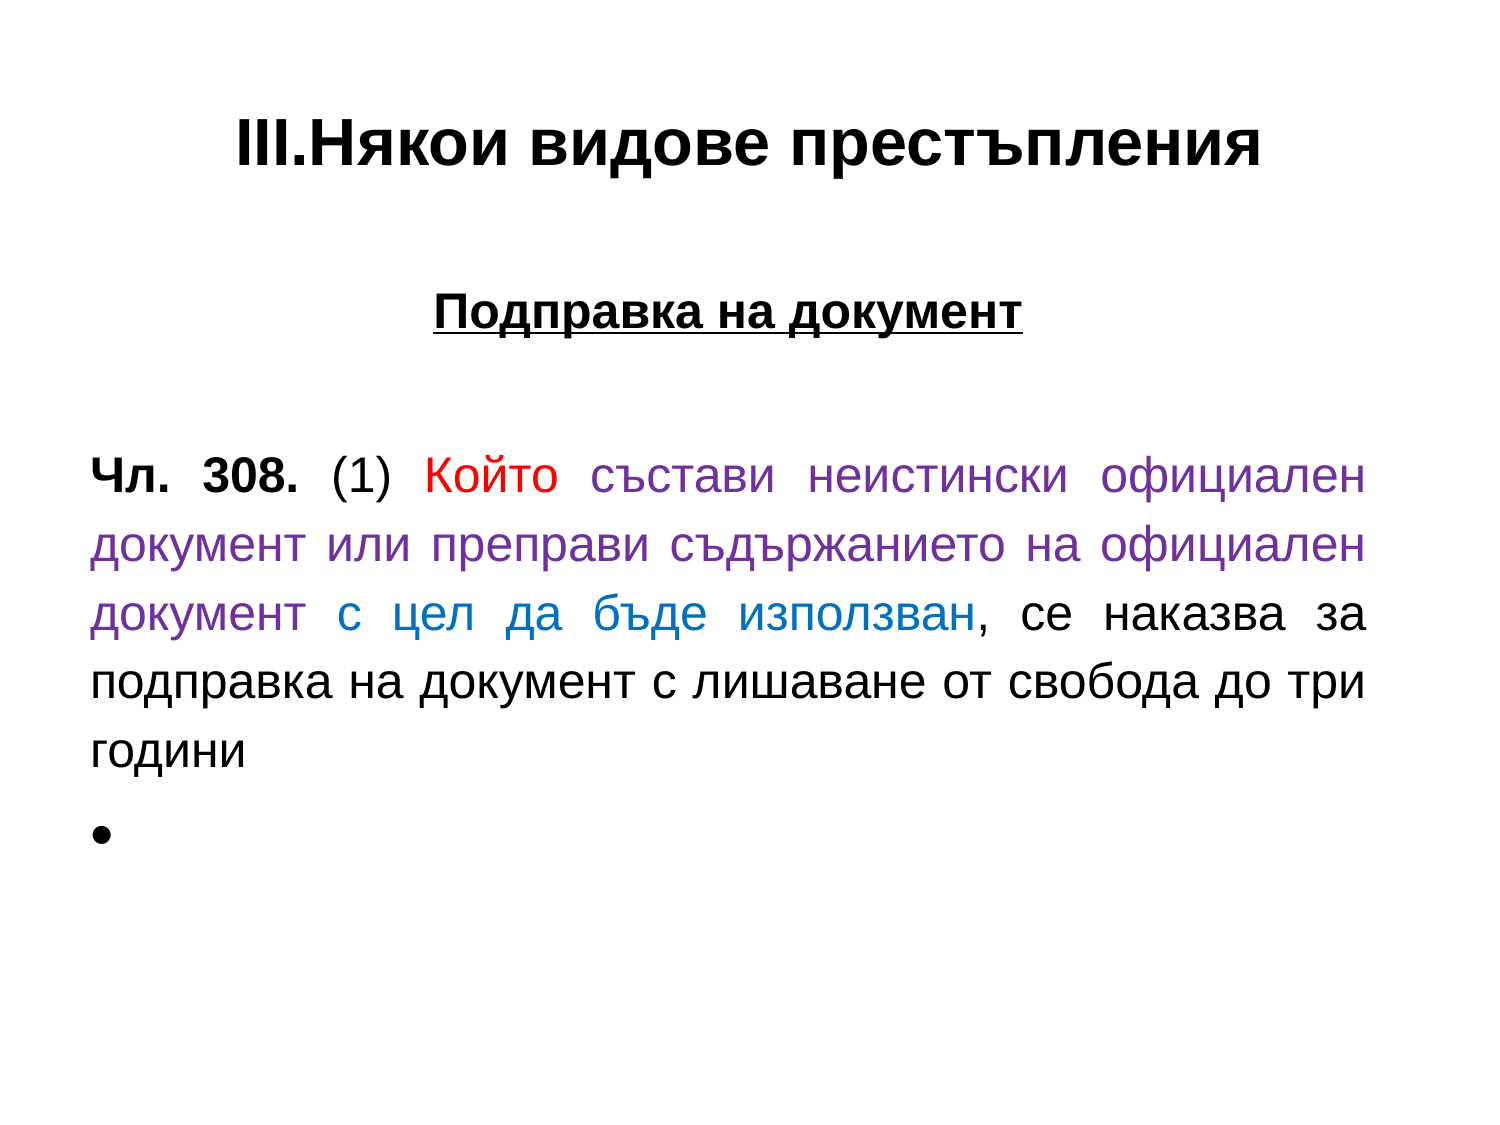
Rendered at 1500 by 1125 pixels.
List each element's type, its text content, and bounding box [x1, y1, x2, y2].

list Подправка на документ Чл. 308. (1) Който състави неистински официален документ или преправи съдържанието на официален документ с цел да бъде използван, се наказва за подправка на документ с лишаване от свобода до три години [75, 262, 1426, 1005]
title III.Някои видове престъпления [75, 45, 1426, 233]
